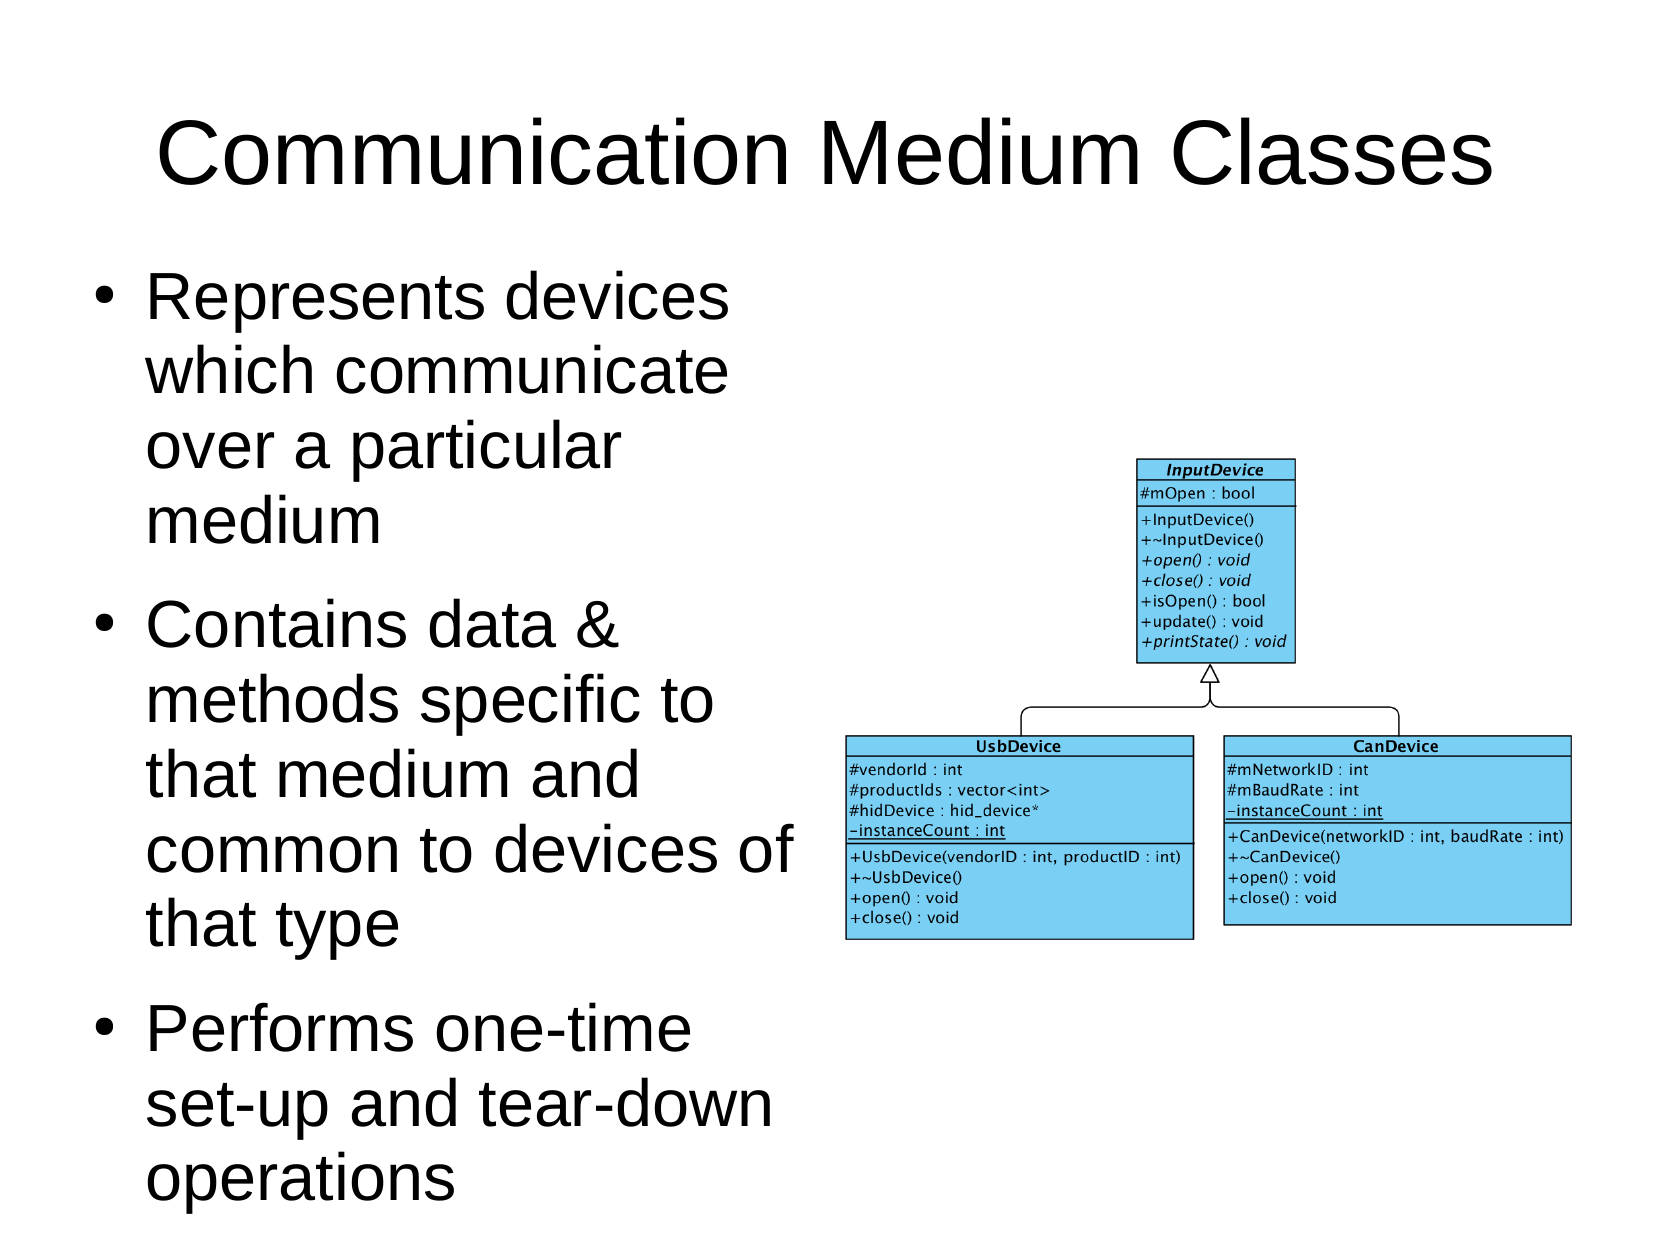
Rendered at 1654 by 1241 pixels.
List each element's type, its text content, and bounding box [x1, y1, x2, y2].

picture [845, 458, 1572, 940]
list Represents devices which communicate over a particular medium Contains data & methods specific to that medium and common to devices of that type Performs one-time set-up and tear-down operations [75, 258, 802, 1216]
title Communication Medium Classes [82, 49, 1571, 257]
